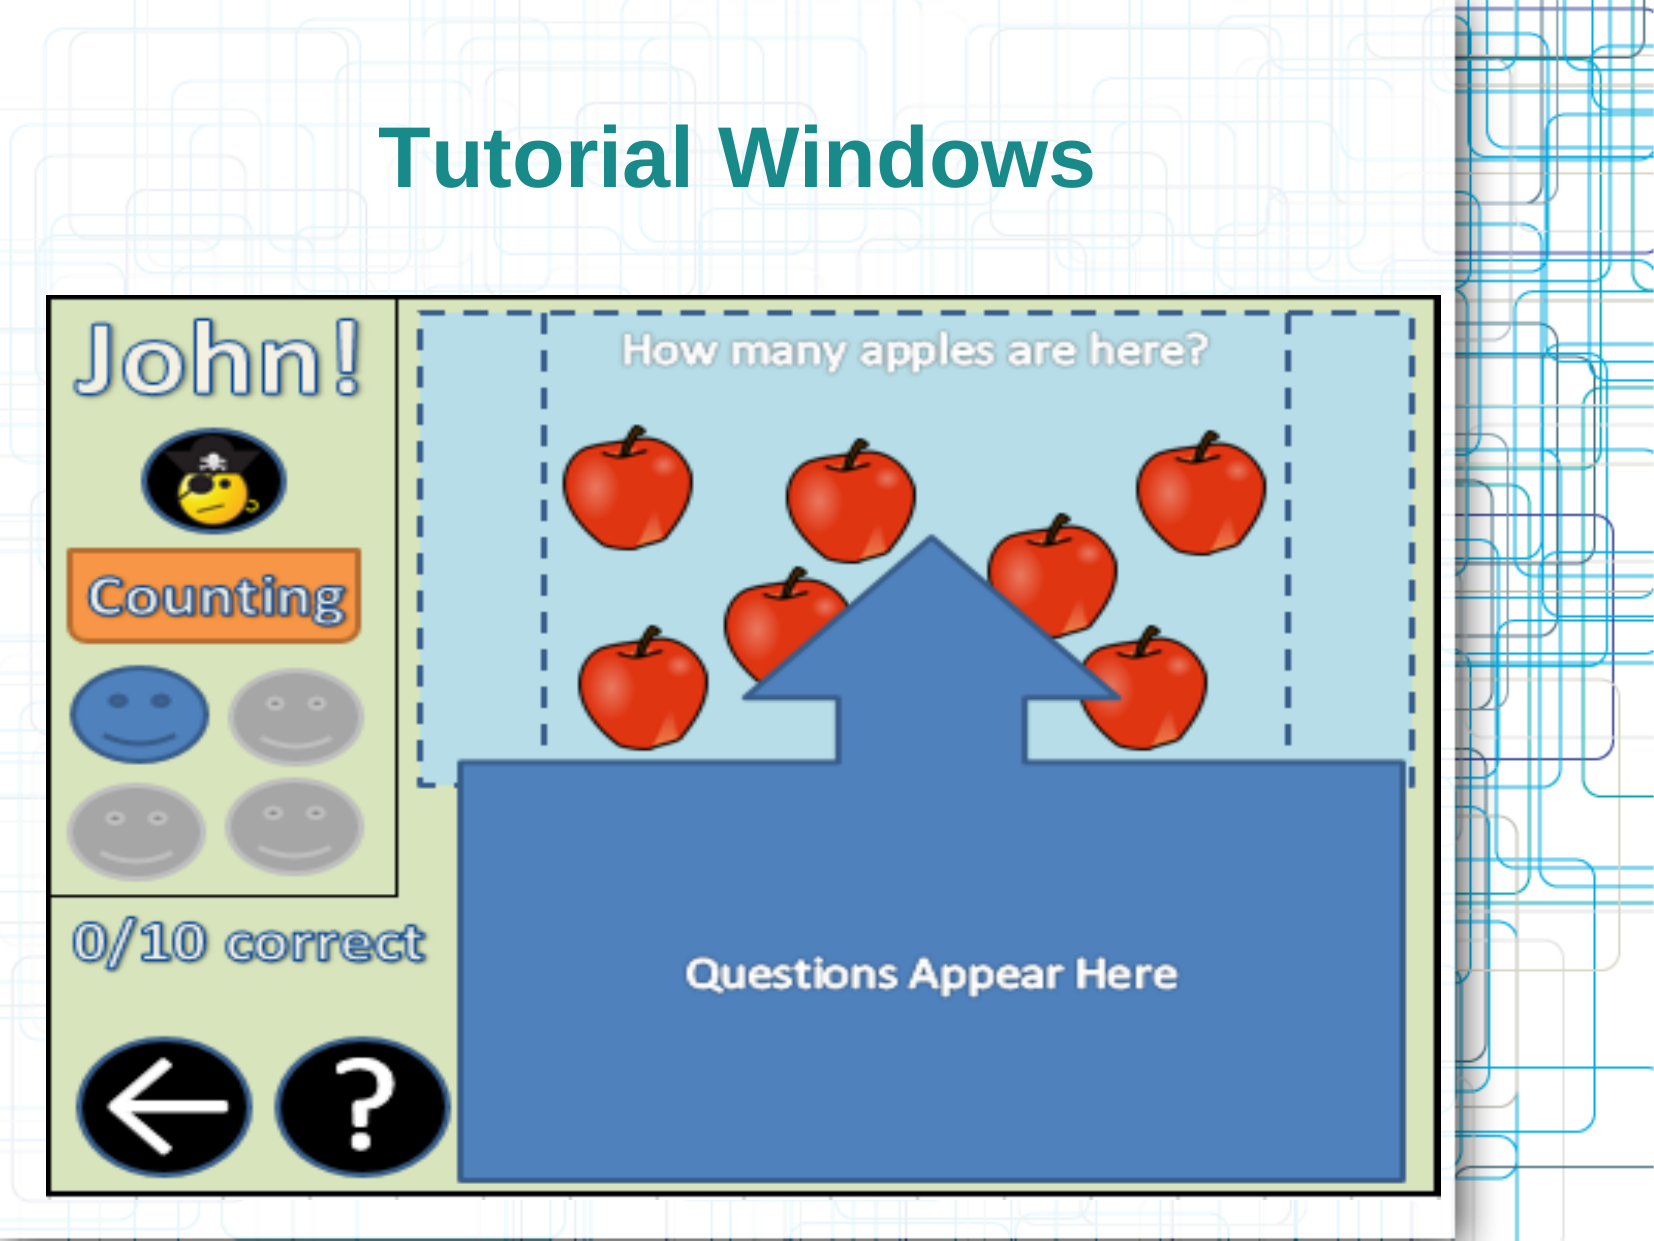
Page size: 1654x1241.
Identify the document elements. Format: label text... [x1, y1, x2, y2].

title Tutorial Windows [59, 49, 1418, 257]
picture [46, 295, 1441, 1201]
